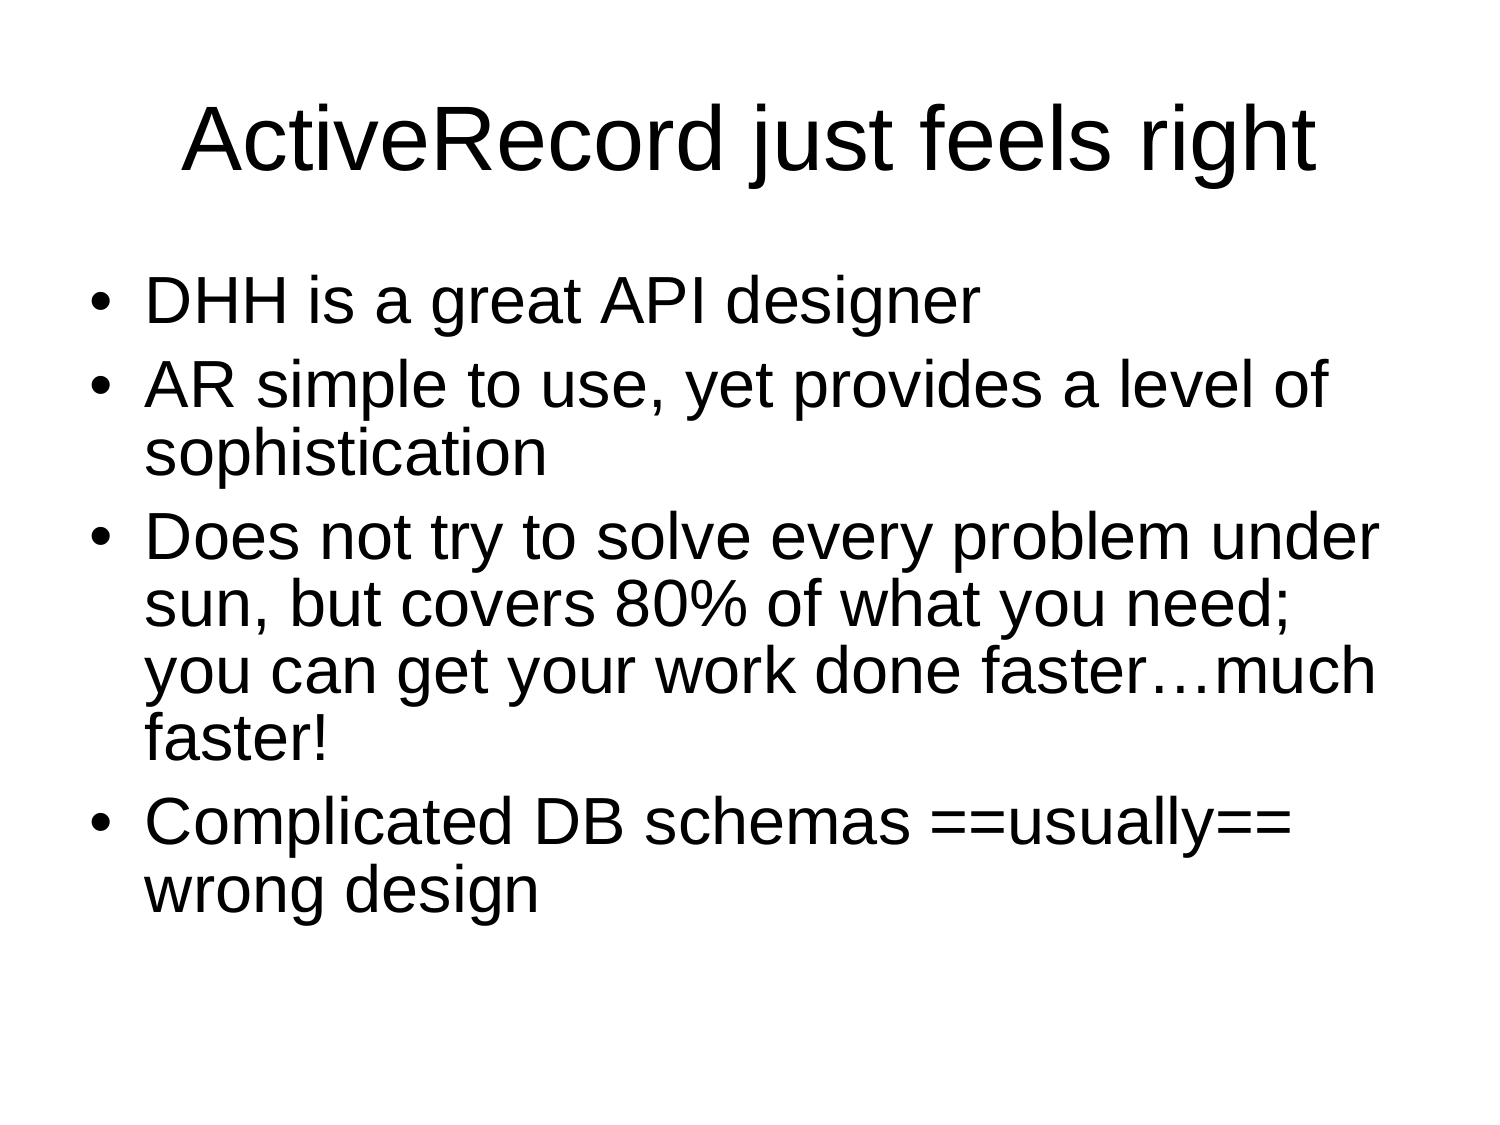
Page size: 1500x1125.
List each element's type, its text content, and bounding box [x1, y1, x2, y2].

list DHH is a great API designer AR simple to use, yet provides a level of sophistication Does not try to solve every problem under sun, but covers 80% of what you need; you can get your work done faster…much faster! Complicated DB schemas ==usually== wrong design [75, 262, 1426, 1005]
title ActiveRecord just feels right [75, 45, 1426, 233]
